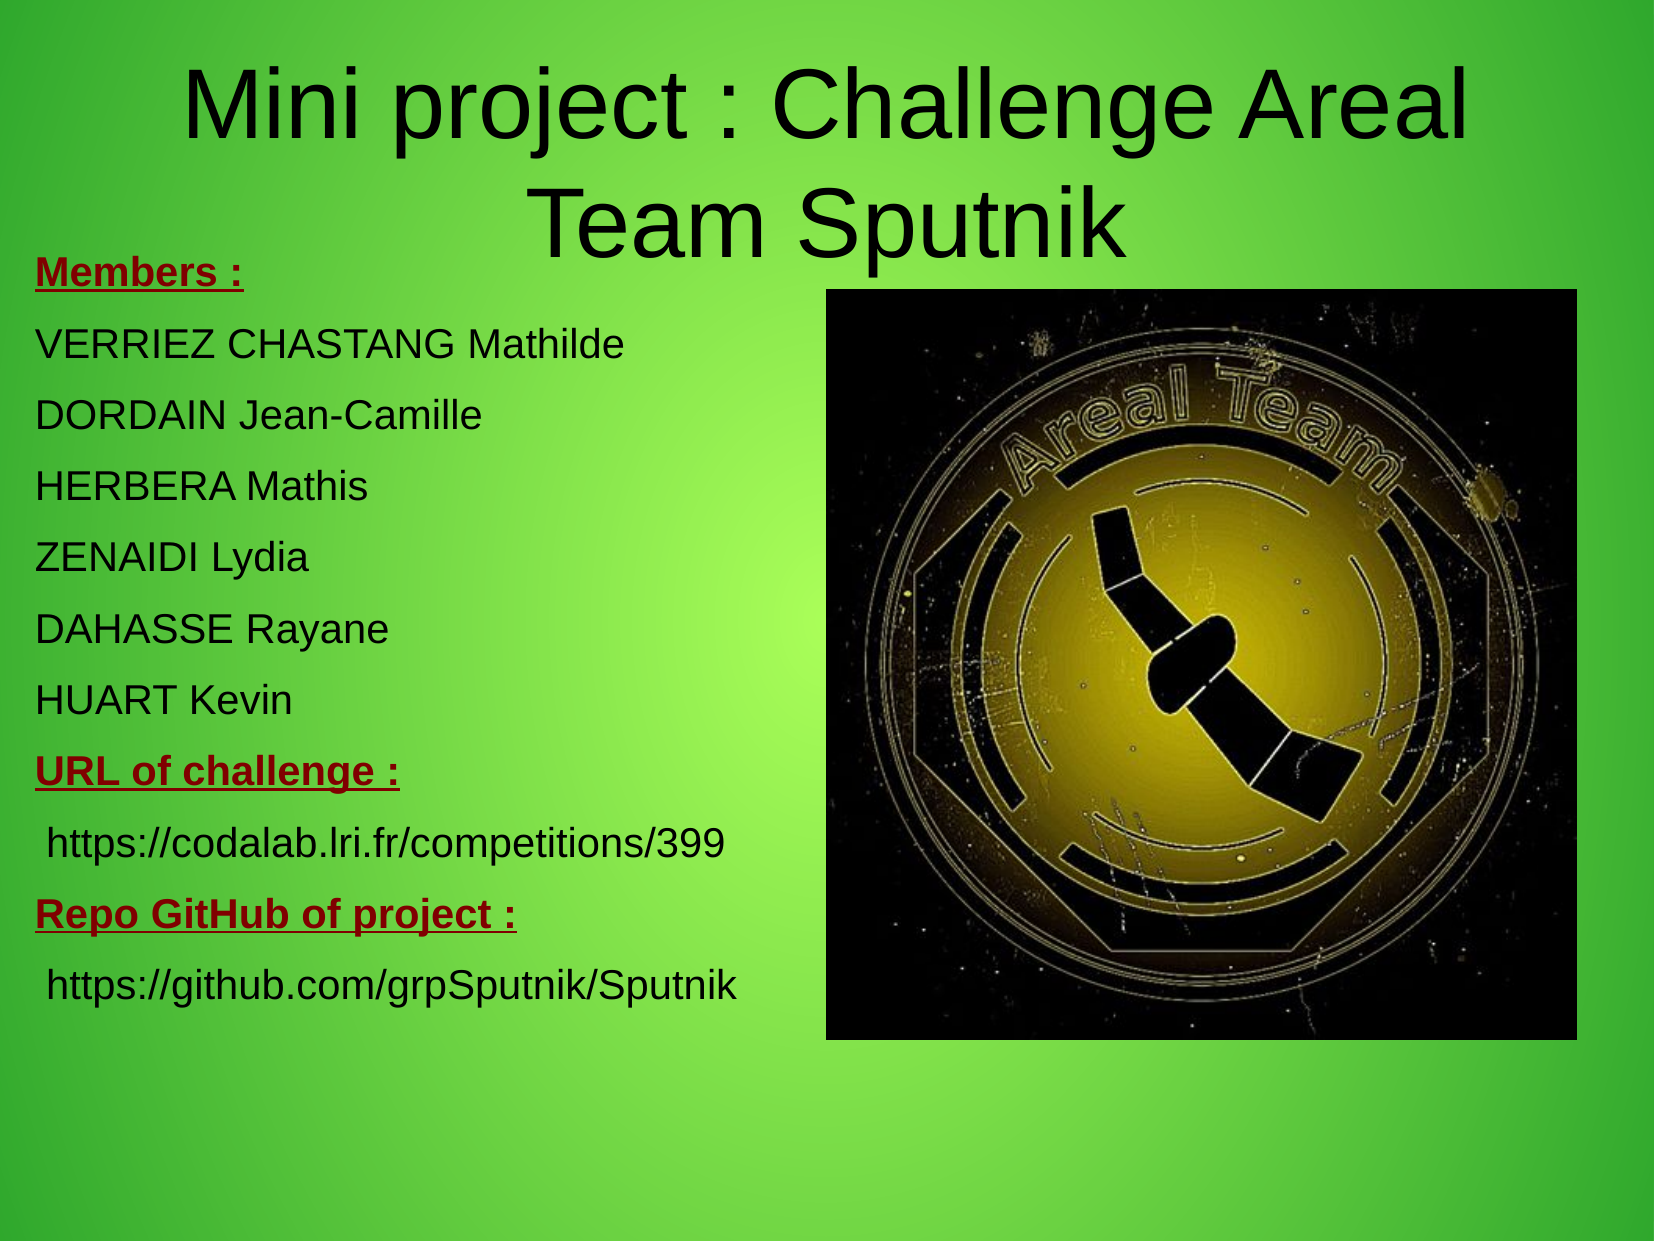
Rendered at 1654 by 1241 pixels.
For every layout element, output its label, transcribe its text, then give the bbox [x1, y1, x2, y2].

picture [826, 289, 1577, 1040]
text_box Members : VERRIEZ CHASTANG Mathilde DORDAIN Jean-Camille HERBERA Mathis ZENAIDI Lydia DAHASSE Rayane HUART Kevin URL of challenge : https://codalab.lri.fr/competitions/399 Repo GitHub of project : https://github.com/grpSputnik/Sputnik [19, 241, 788, 1088]
title Mini project : Challenge Areal Team Sputnik [82, 39, 1571, 261]
